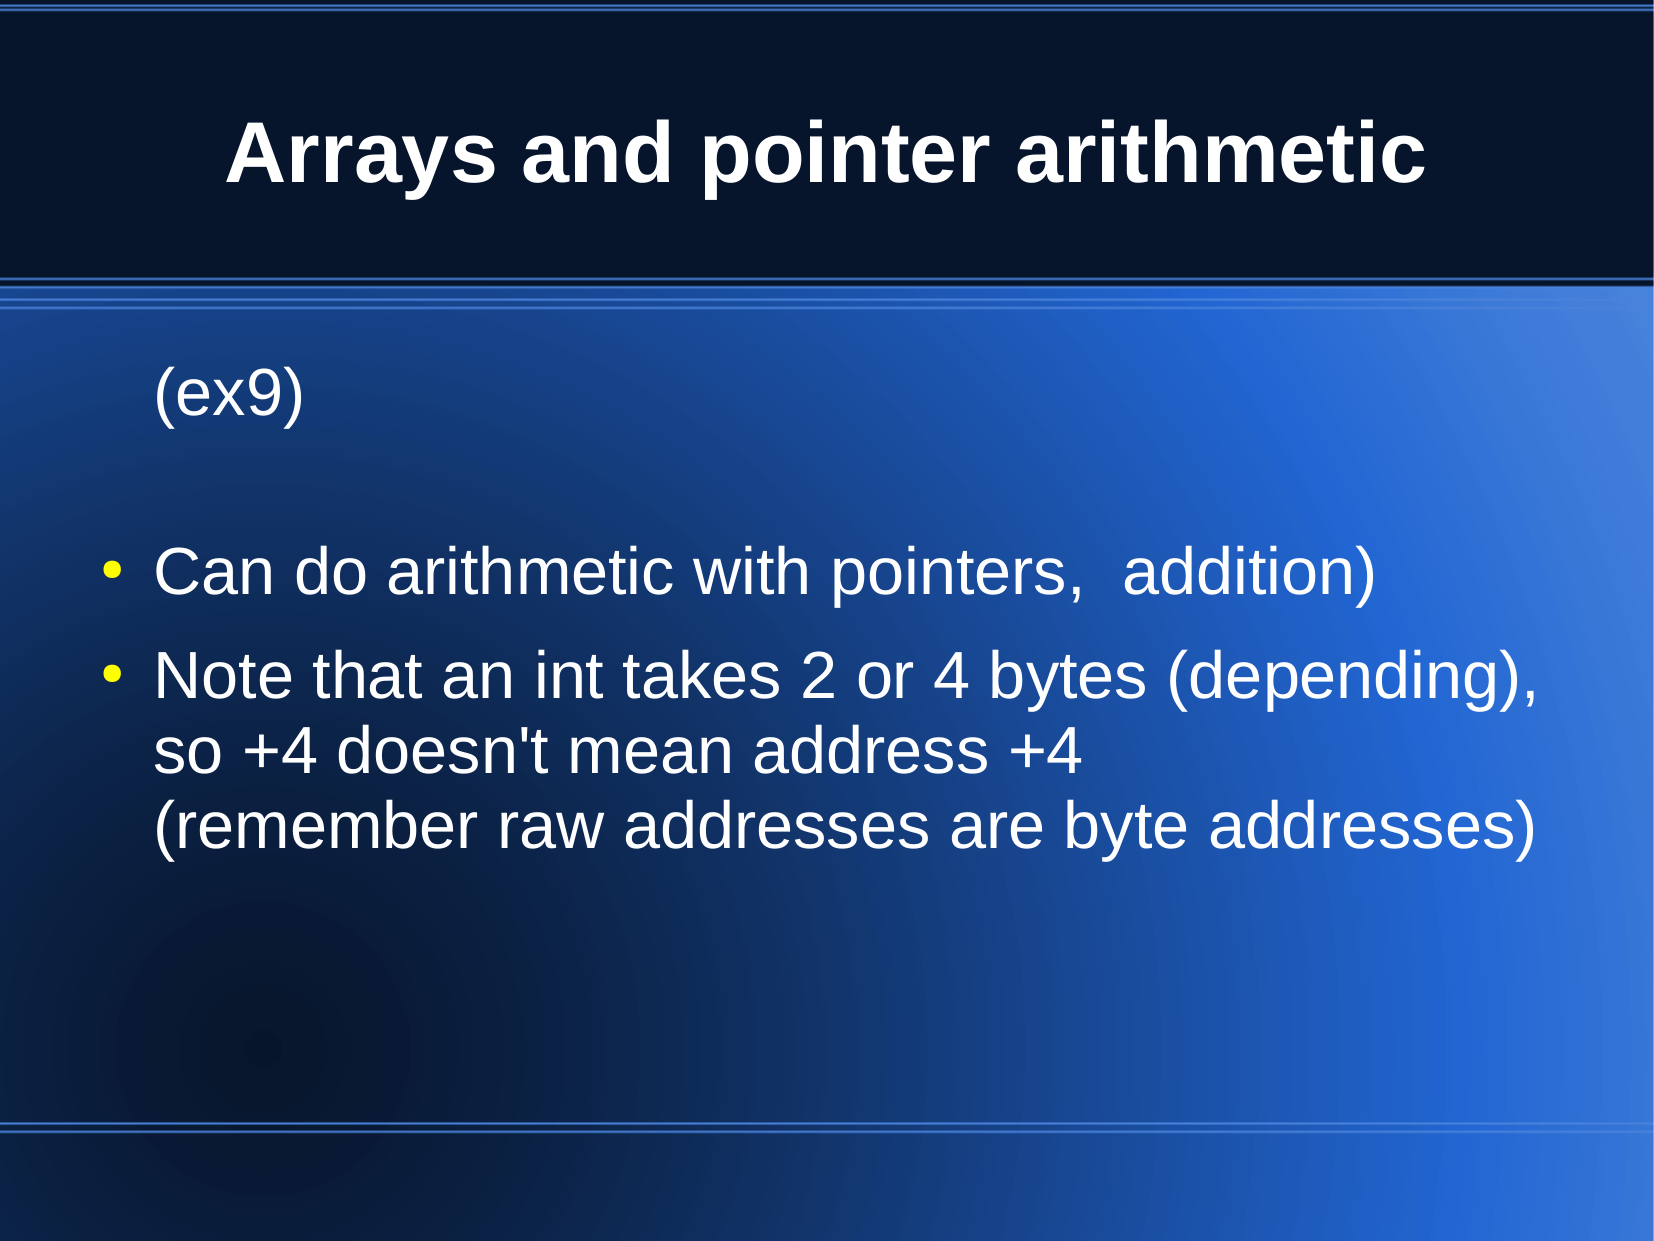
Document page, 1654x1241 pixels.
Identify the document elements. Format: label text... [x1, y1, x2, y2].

title Arrays and pointer arithmetic [82, 49, 1571, 257]
picture [0, 0, 1654, 1241]
list (ex9) Can do arithmetic with pointers, addition) Note that an int takes 2 or 4 bytes (depending), so +4 doesn't mean address +4 (remember raw addresses are byte addresses) [82, 355, 1571, 1058]
